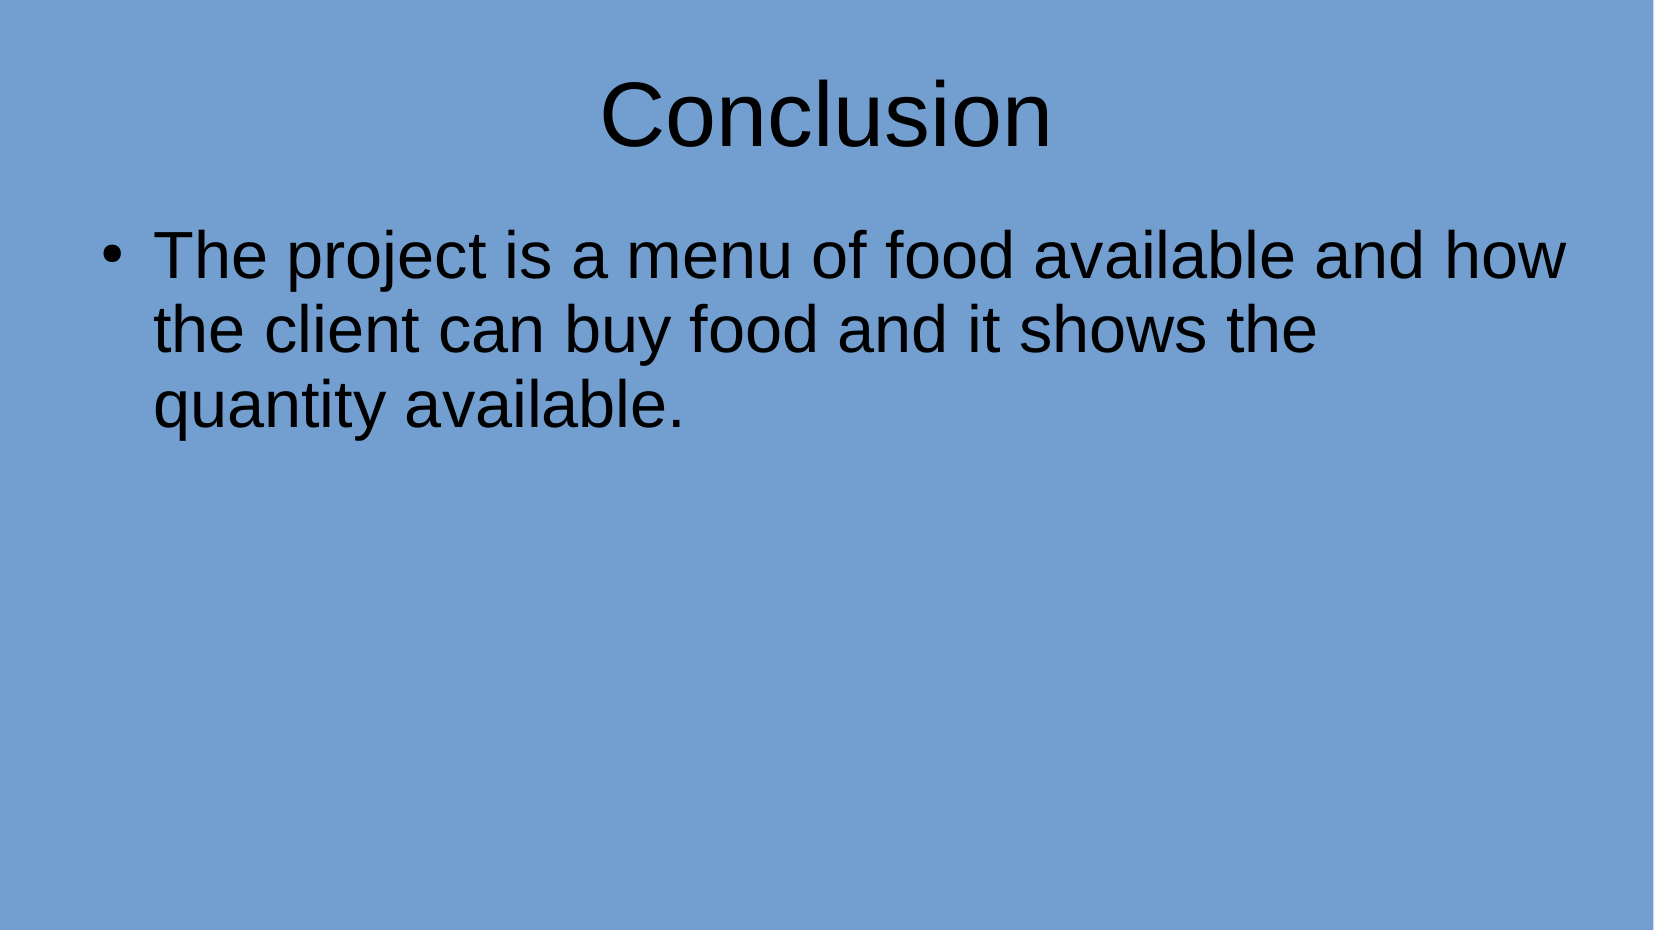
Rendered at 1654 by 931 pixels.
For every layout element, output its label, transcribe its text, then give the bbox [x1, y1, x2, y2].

list The project is a menu of food available and how the client can buy food and it shows the quantity available. [82, 217, 1571, 758]
title Conclusion [82, 37, 1571, 193]
